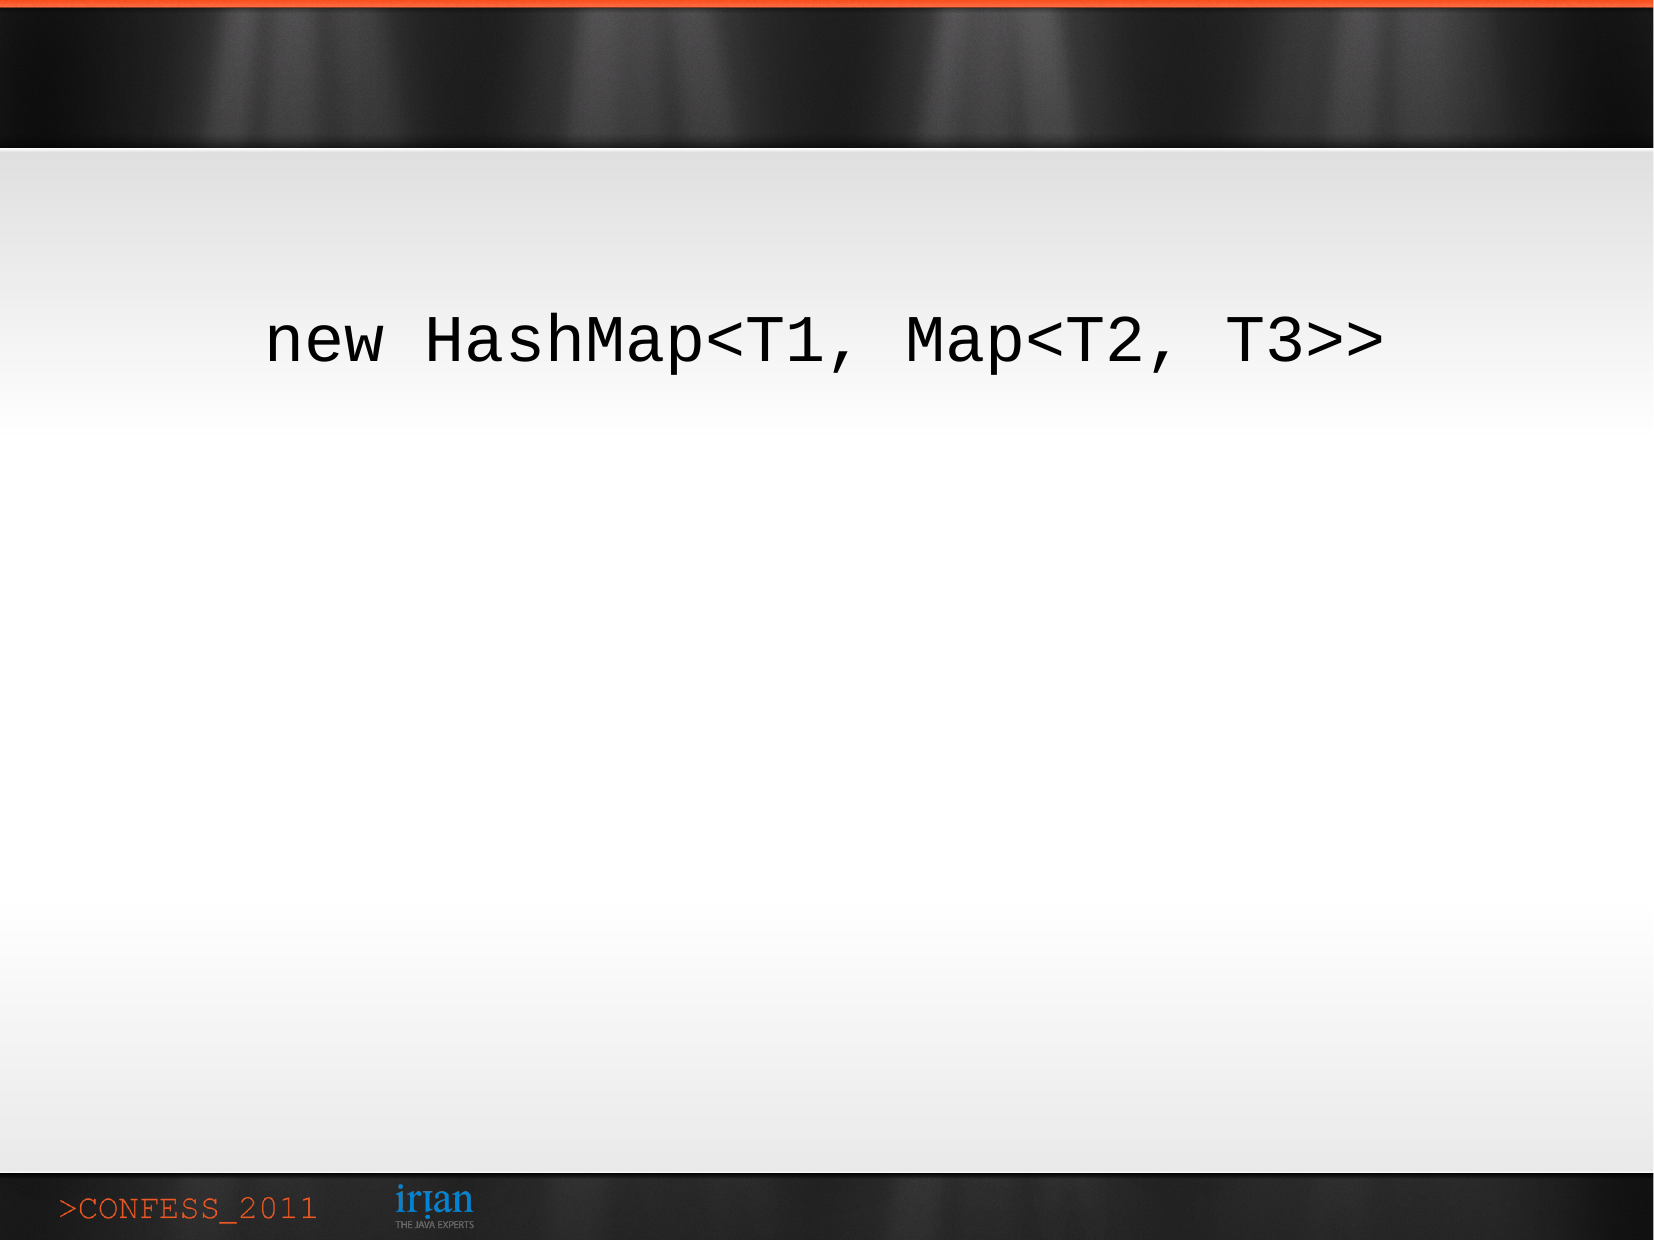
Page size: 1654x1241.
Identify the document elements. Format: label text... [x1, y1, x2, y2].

text_box new HashMap<T1, Map<T2, T3>> [80, 305, 1570, 1125]
picture [0, 0, 1654, 1240]
